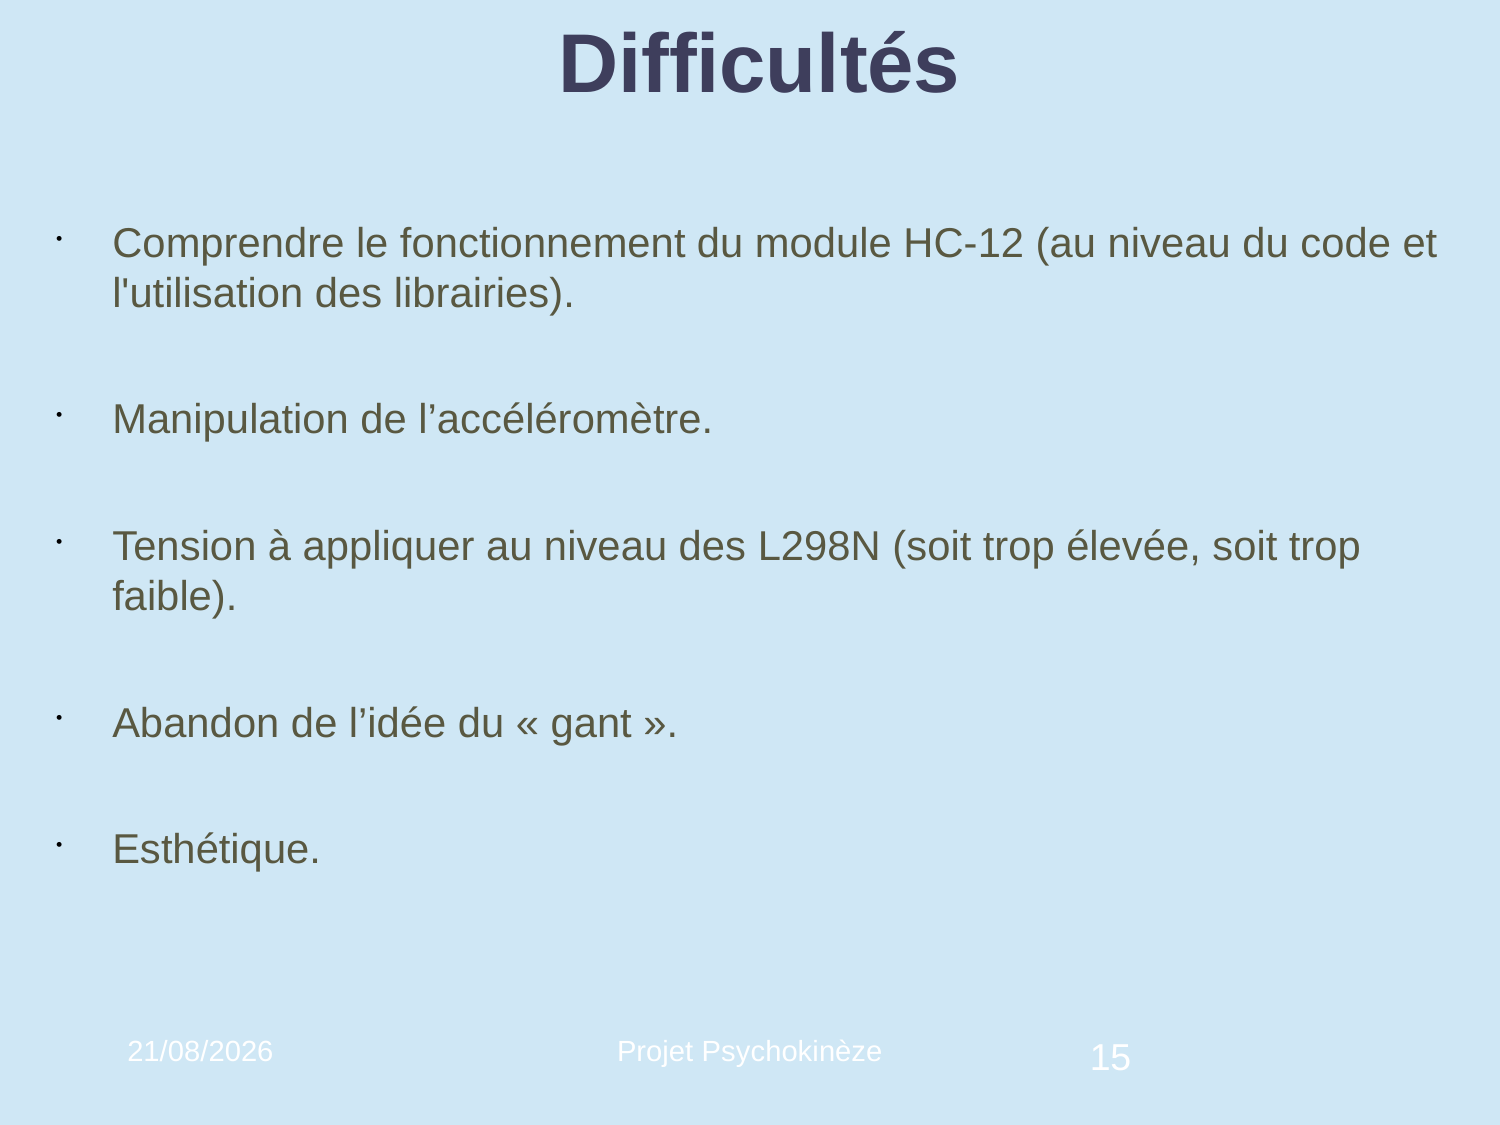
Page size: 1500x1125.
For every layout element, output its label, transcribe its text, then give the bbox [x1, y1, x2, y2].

list Comprendre le fonctionnement du module HC-12 (au niveau du code et l'utilisation des librairies). Manipulation de l’accéléromètre. Tension à appliquer au niveau des L298N (soit trop élevée, soit trop faible). Abandon de l’idée du « gant ». Esthétique. [41, 208, 1454, 959]
slide_number <numéro> [1074, 1025, 1388, 1100]
title Difficultés [53, 2, 1466, 90]
